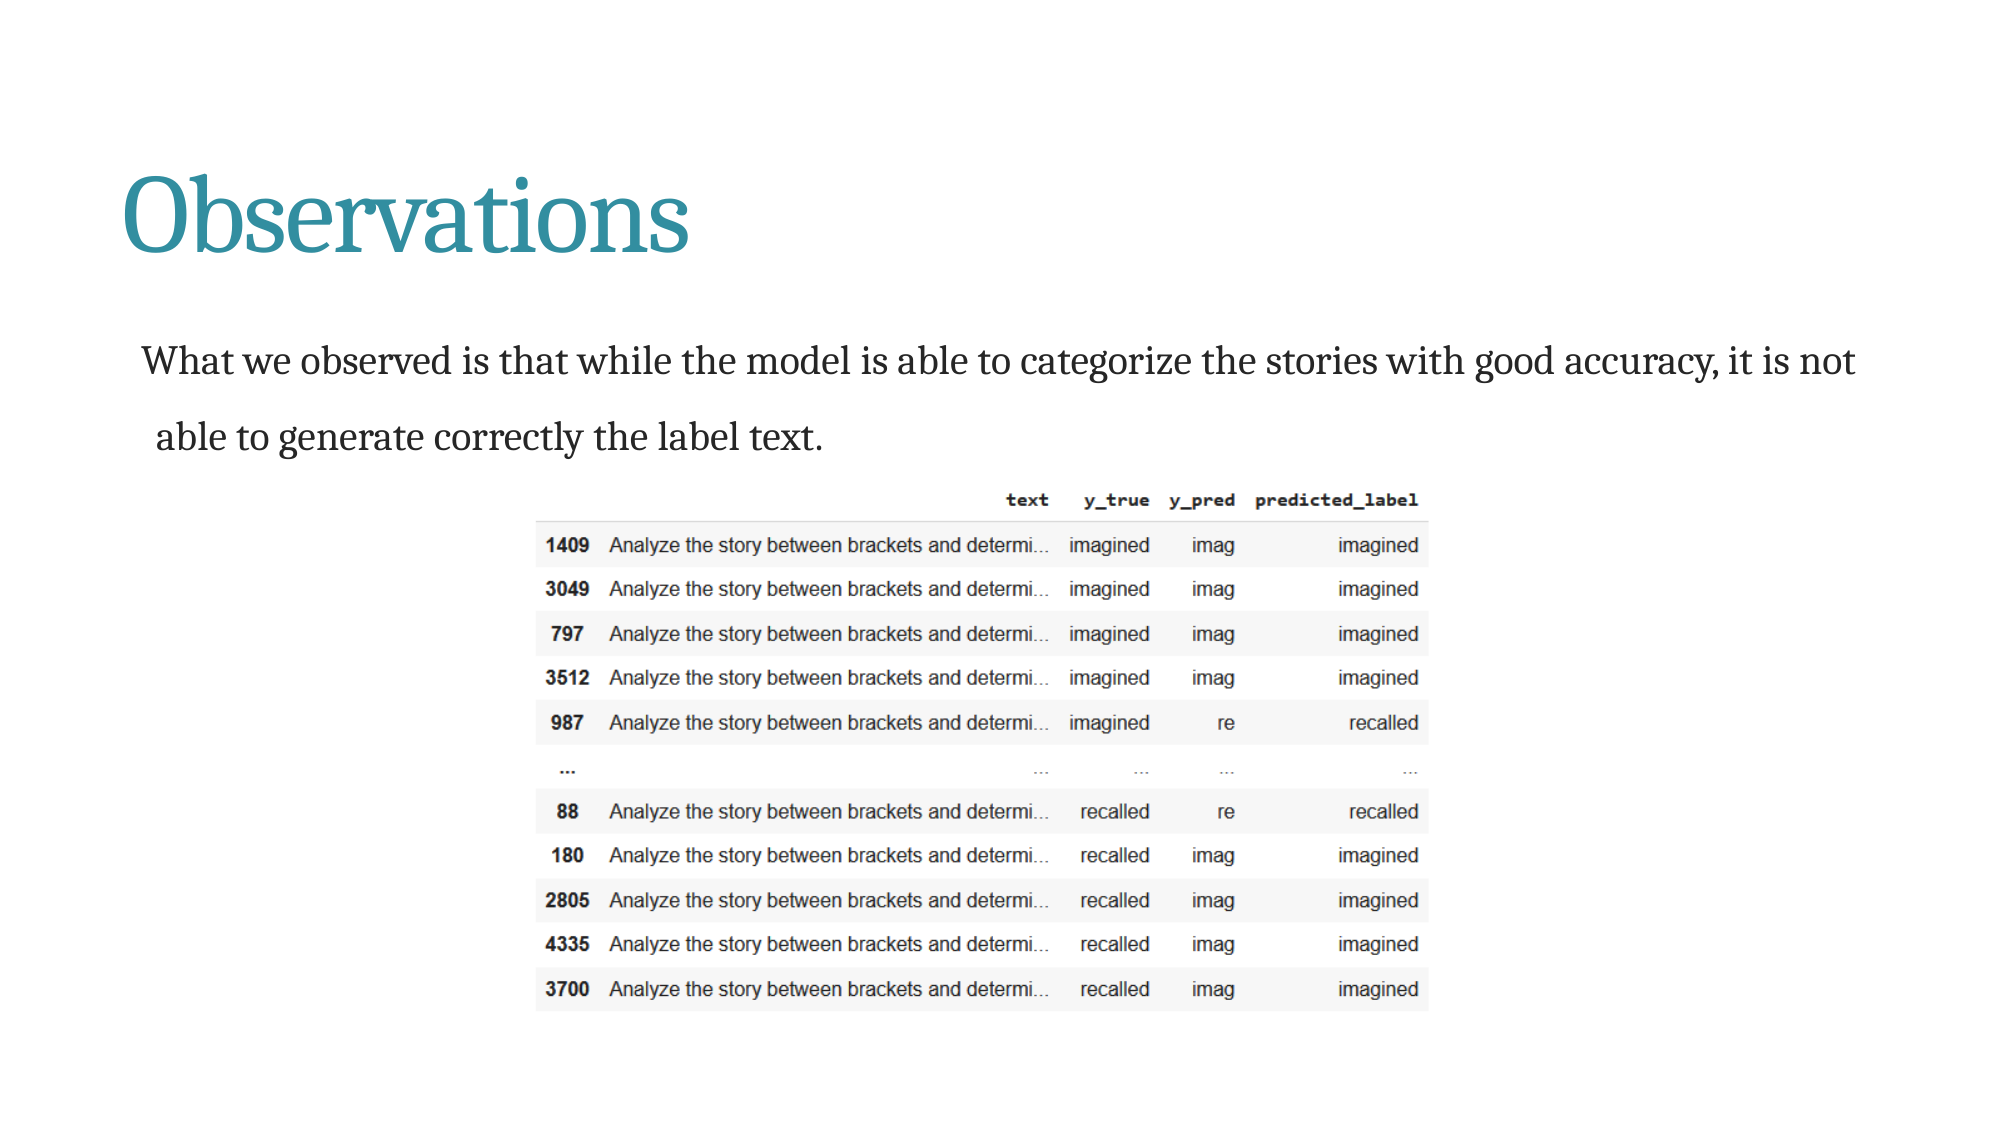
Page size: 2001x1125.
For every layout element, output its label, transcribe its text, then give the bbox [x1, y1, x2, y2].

picture [526, 481, 1460, 1015]
title Observations [107, 81, 1876, 354]
list What we observed is that while the model is able to categorize the stories with good accuracy, it is not able to generate correctly the label text. [110, 300, 1876, 919]
